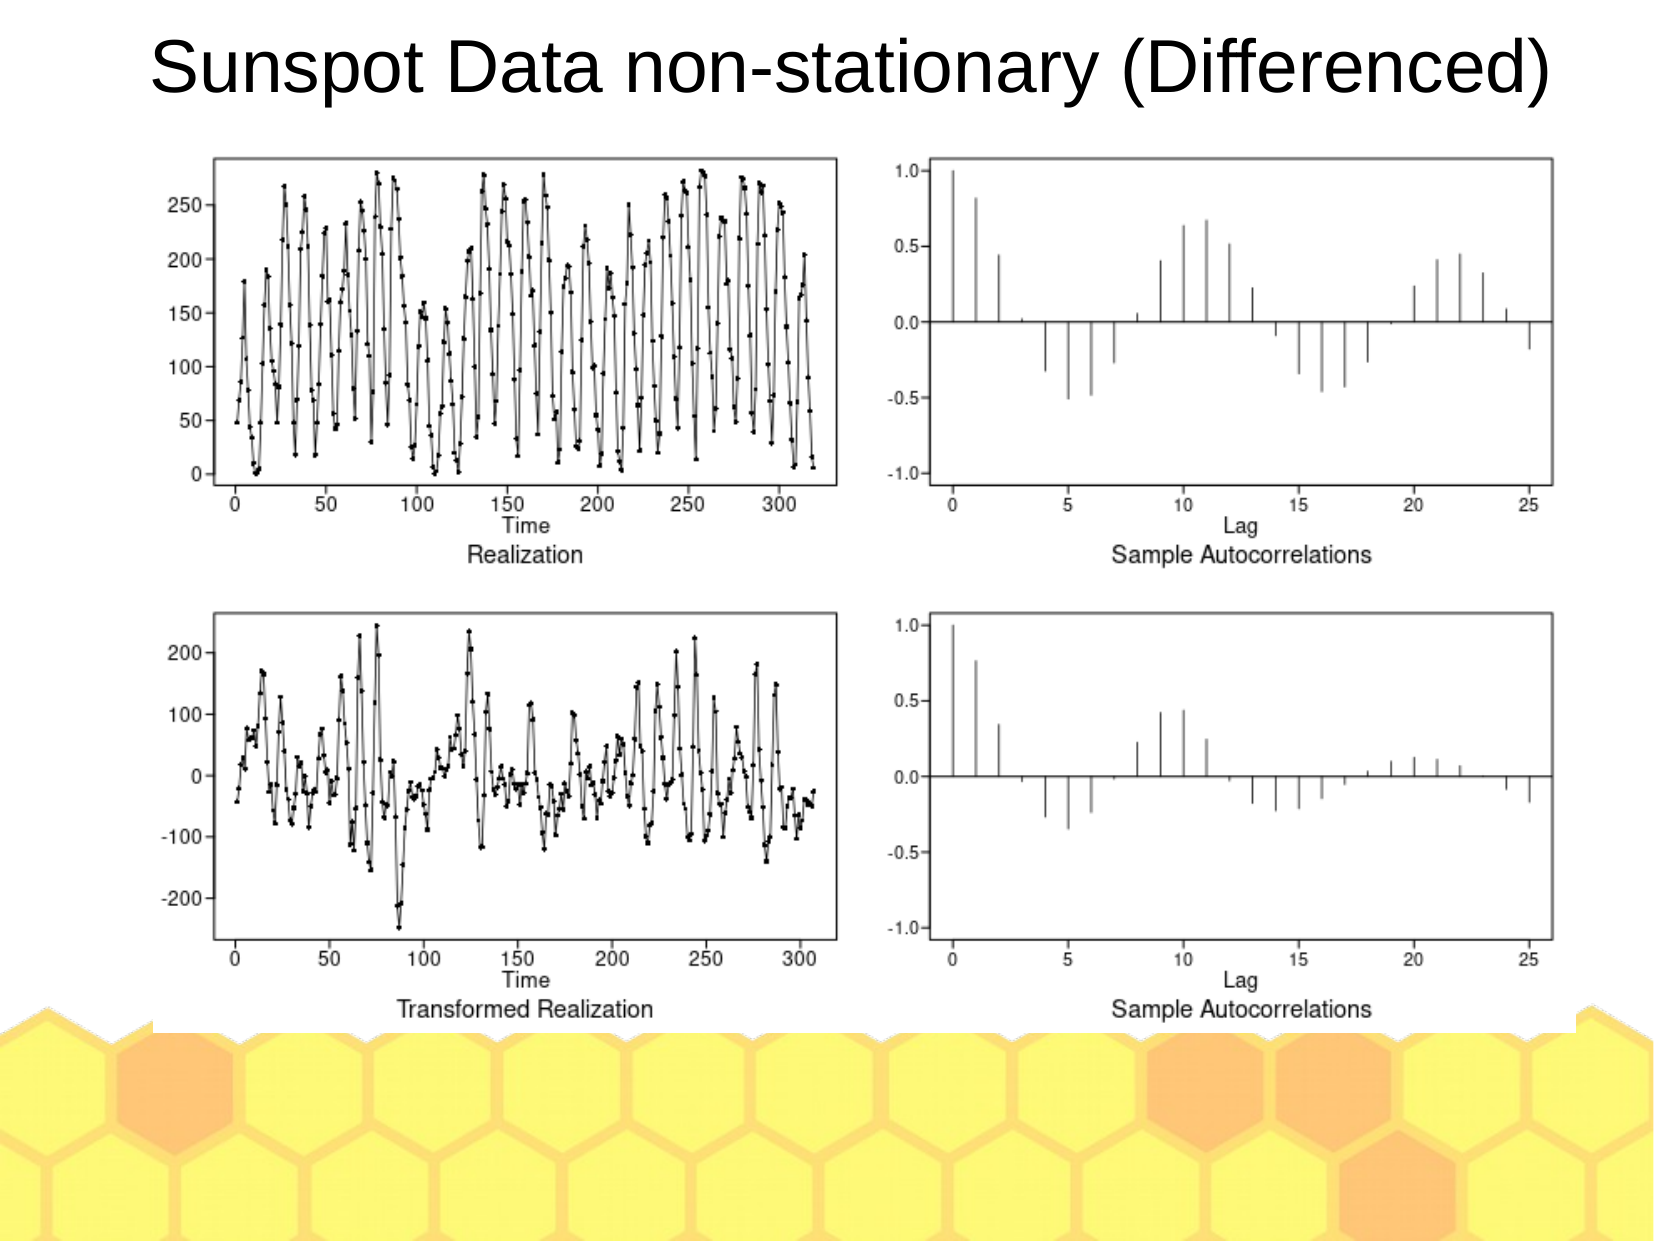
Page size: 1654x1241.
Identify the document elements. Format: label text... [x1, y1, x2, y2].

title Sunspot Data non-stationary (Differenced) [82, 0, 1621, 136]
picture [0, 134, 1654, 1241]
